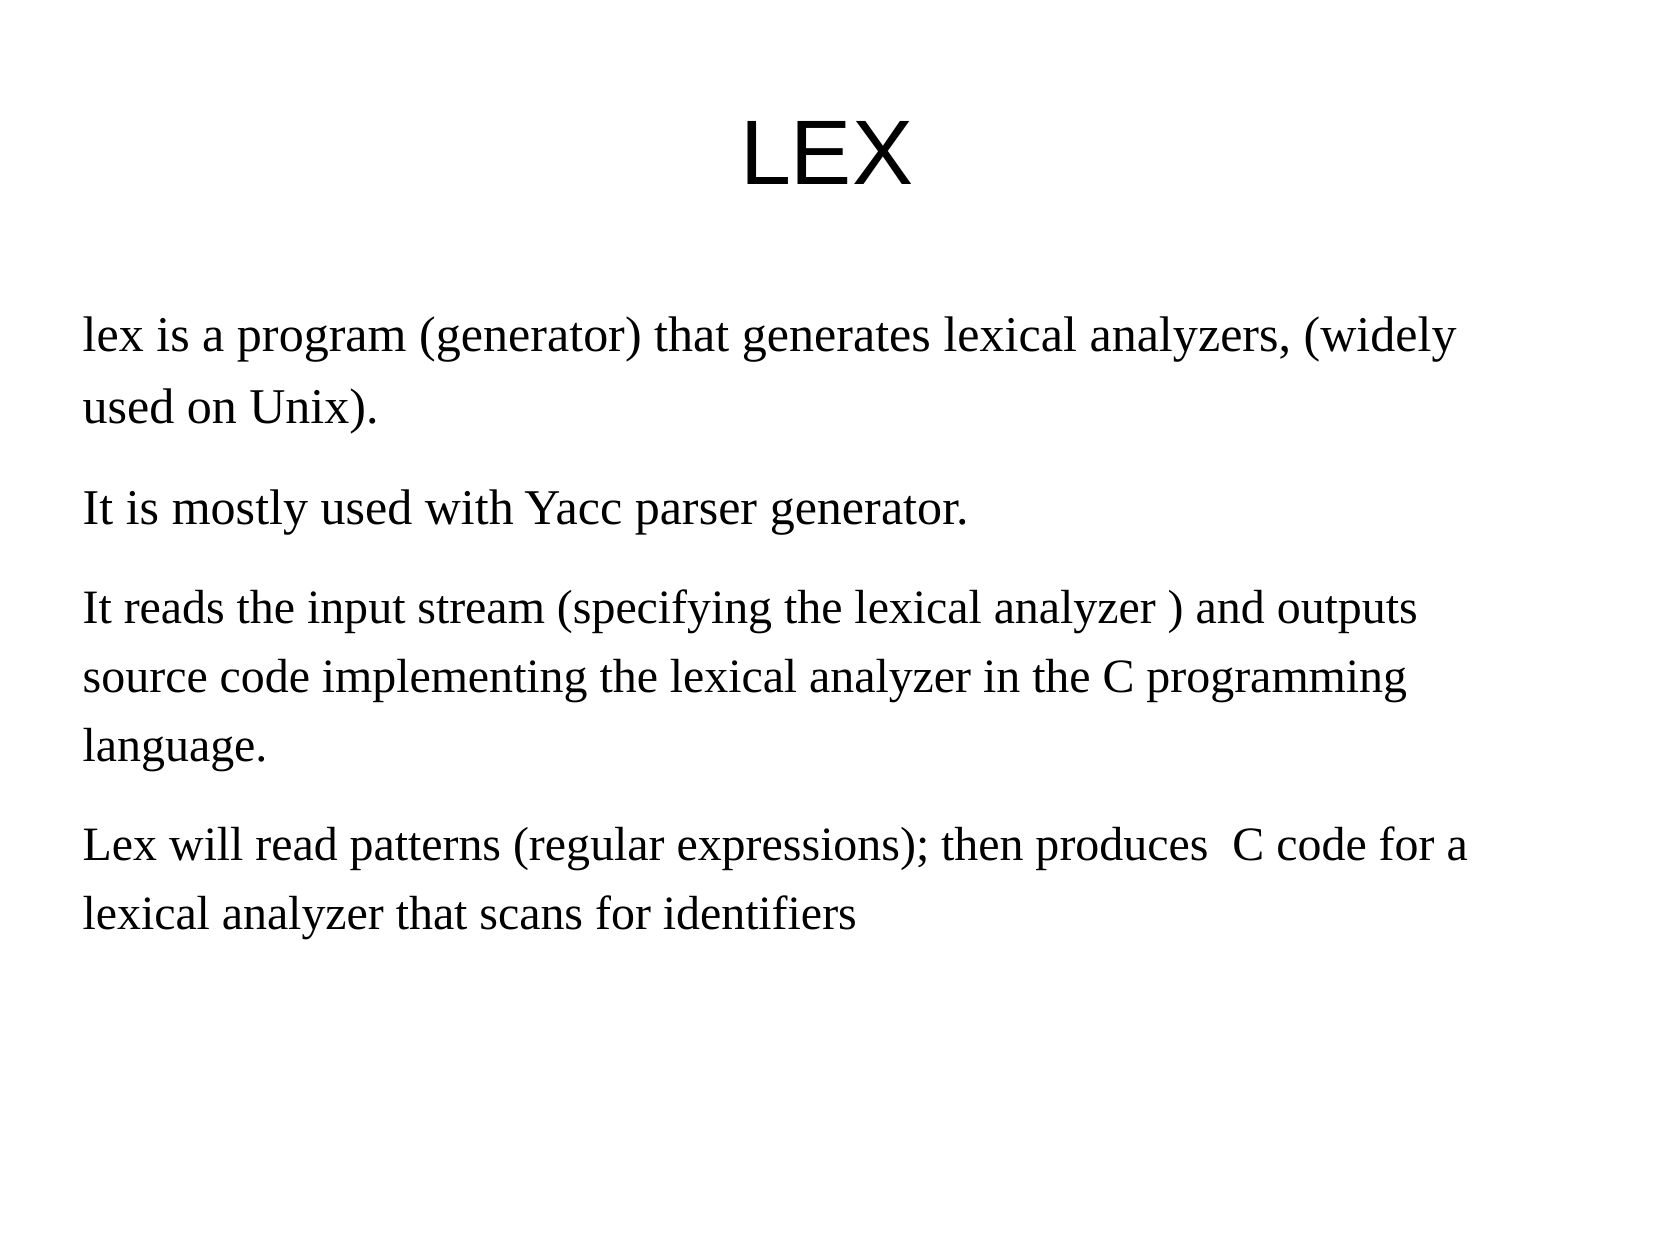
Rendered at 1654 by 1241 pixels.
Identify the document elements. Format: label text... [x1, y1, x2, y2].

title LEX [82, 49, 1571, 257]
list lex is a program (generator) that generates lexical analyzers, (widely used on Unix). It is mostly used with Yacc parser generator. It reads the input stream (specifying the lexical analyzer ) and outputs source code implementing the lexical analyzer in the C programming language. Lex will read patterns (regular expressions); then produces C code for a lexical analyzer that scans for identifiers [82, 290, 1538, 1010]
